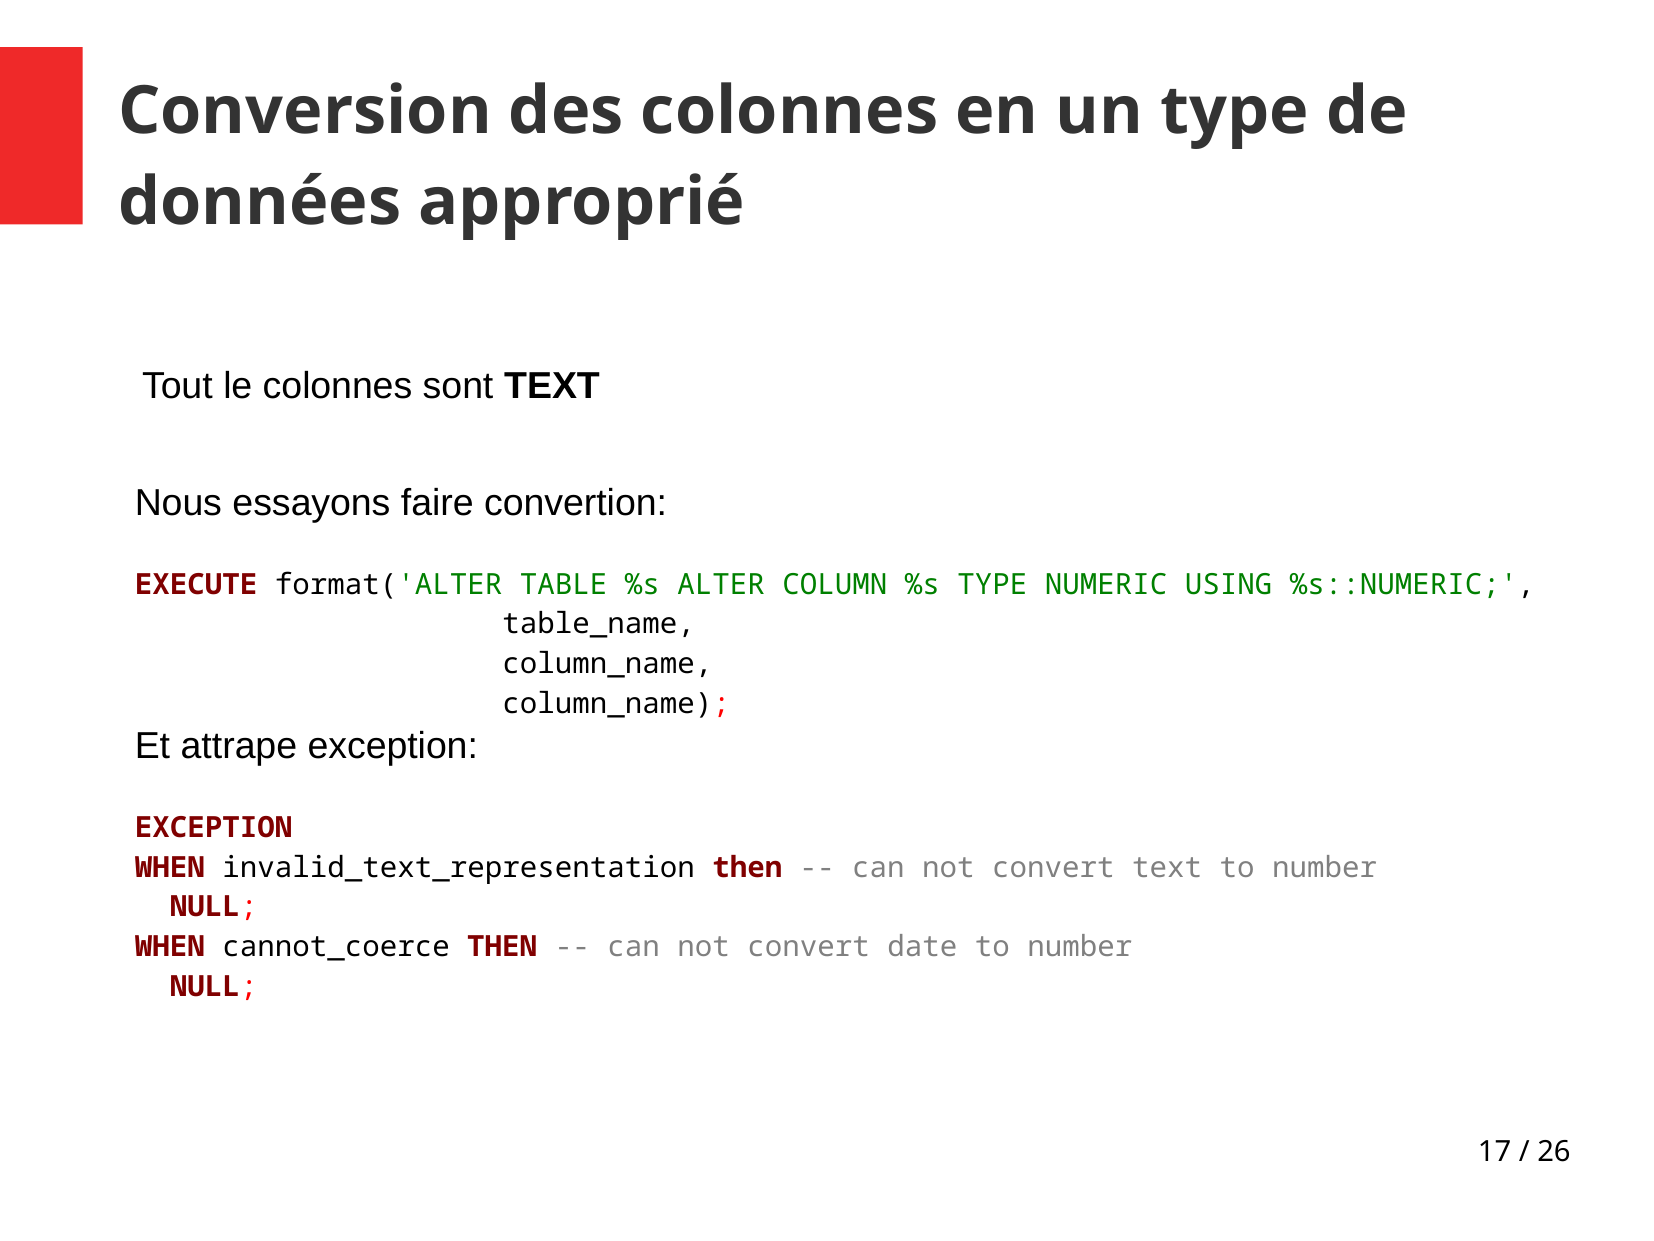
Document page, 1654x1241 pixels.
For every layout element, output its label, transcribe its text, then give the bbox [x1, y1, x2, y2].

text_box Et attrape exception: EXCEPTION WHEN invalid_text_representation then -- can not convert text to number NULL; WHEN cannot_coerce THEN -- can not convert date to number NULL; [120, 716, 1546, 1014]
text_box Tout le colonnes sont TEXT [127, 356, 616, 414]
title Conversion des colonnes en un type de données approprié [118, 49, 1571, 257]
text_box Nous essayons faire convertion: EXECUTE format('ALTER TABLE %s ALTER COLUMN %s TYPE NUMERIC USING %s::NUMERIC;', table_name, column_name, column_name); [120, 473, 1550, 702]
